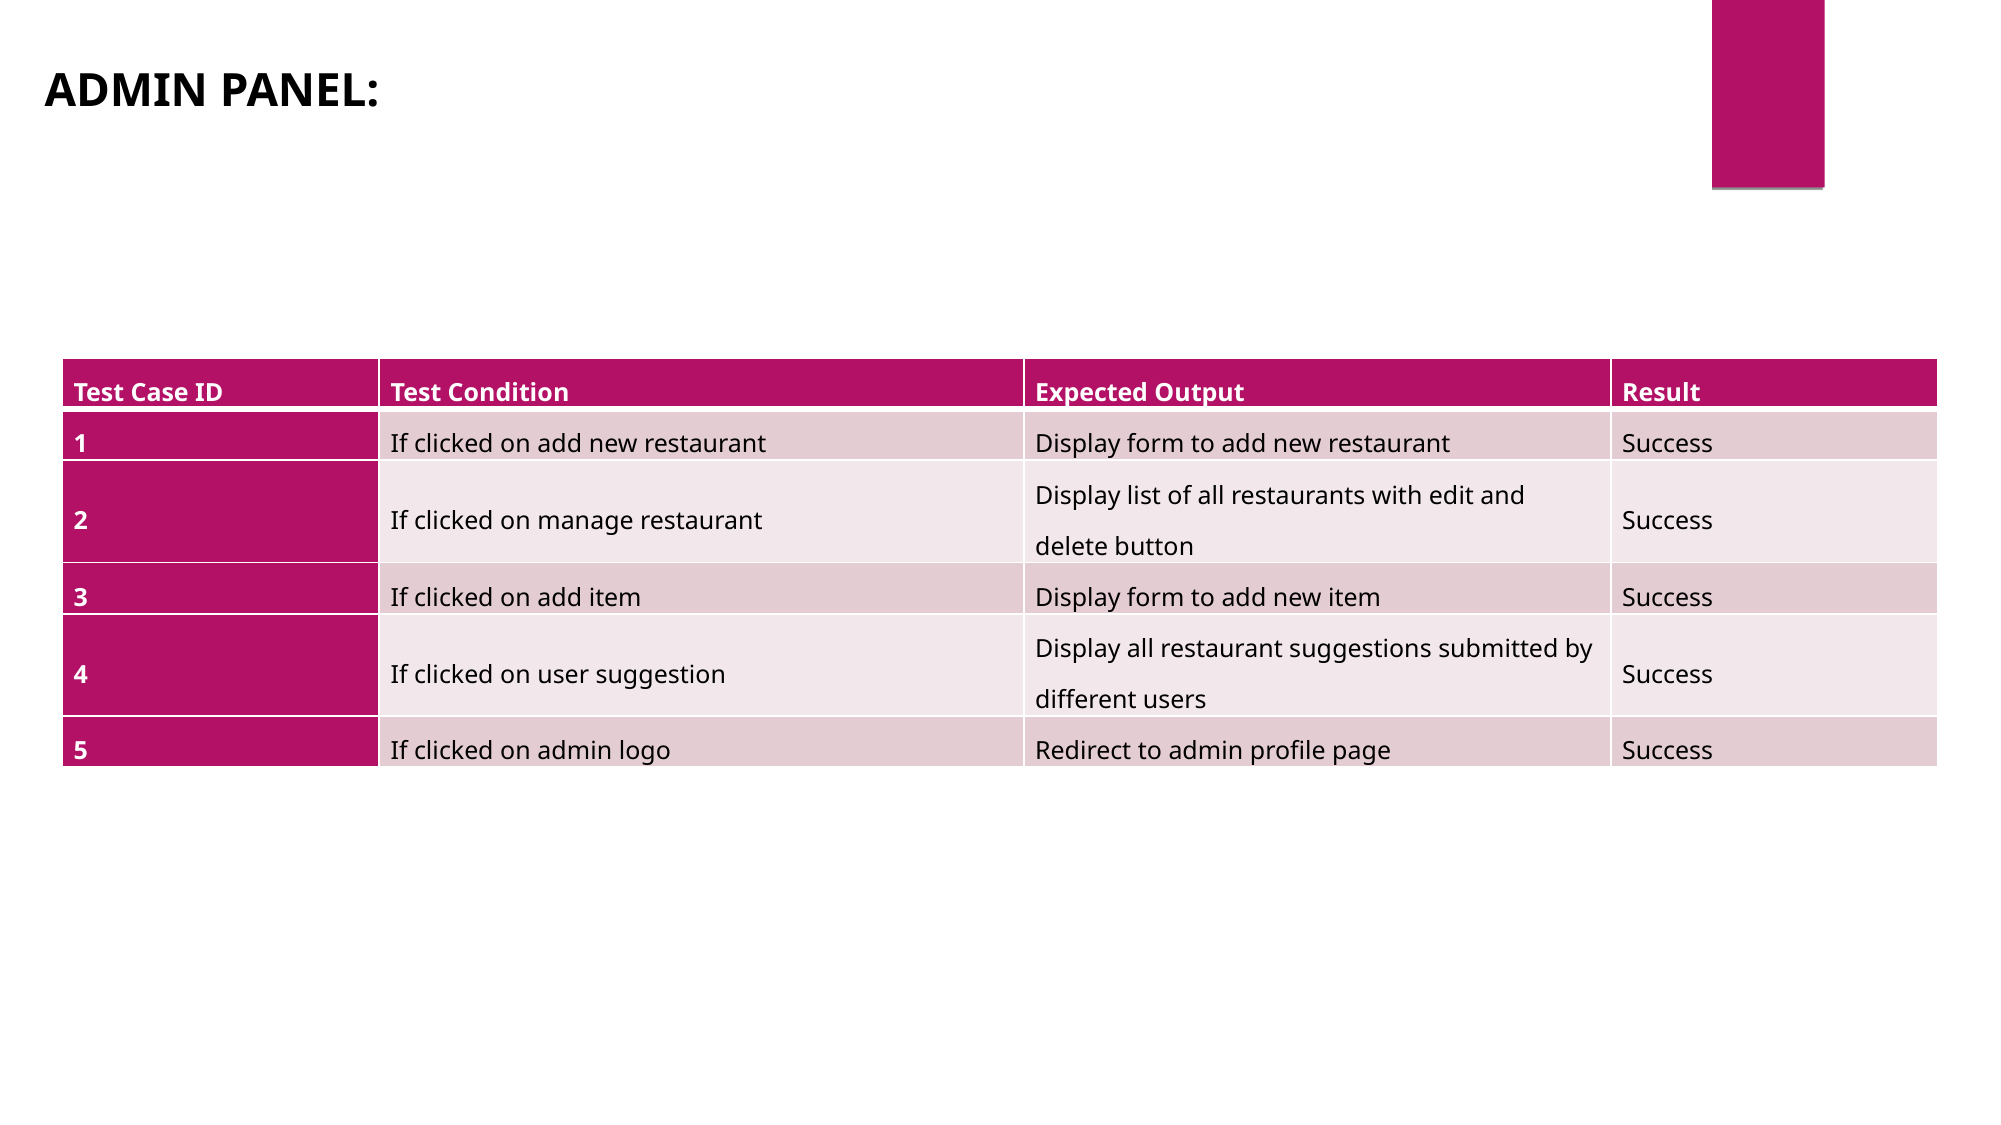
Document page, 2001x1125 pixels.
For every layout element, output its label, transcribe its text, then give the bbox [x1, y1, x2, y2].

table_cell Success [1612, 461, 1937, 562]
table_cell 5 [63, 717, 378, 766]
table_cell 4 [63, 615, 378, 715]
table_cell Display list of all restaurants with edit and delete button [1025, 461, 1610, 562]
table_cell Success [1612, 412, 1937, 459]
table_cell If clicked on user suggestion [380, 615, 1023, 715]
table_header Test Condition [380, 359, 1023, 406]
table_cell Display form to add new restaurant [1025, 412, 1610, 459]
table_cell Success [1612, 717, 1937, 766]
table_cell 3 [63, 563, 378, 613]
table_cell If clicked on manage restaurant [380, 461, 1023, 562]
table_cell If clicked on admin logo [380, 717, 1023, 766]
table_cell Success [1612, 563, 1937, 613]
table_cell 1 [63, 412, 378, 459]
table_header Expected Output [1025, 359, 1610, 406]
table_cell If clicked on add new restaurant [380, 412, 1023, 459]
table_cell Redirect to admin profile page [1025, 717, 1610, 766]
table_cell Display all restaurant suggestions submitted by different users [1025, 615, 1610, 715]
title ADMIN PANEL: [29, 29, 1467, 146]
table_header Result [1612, 359, 1937, 406]
table_cell 2 [63, 461, 378, 562]
table_header Test Case ID [63, 359, 378, 406]
table_cell Display form to add new item [1025, 563, 1610, 613]
table_cell If clicked on add item [380, 563, 1023, 613]
table_cell Success [1612, 615, 1937, 715]
